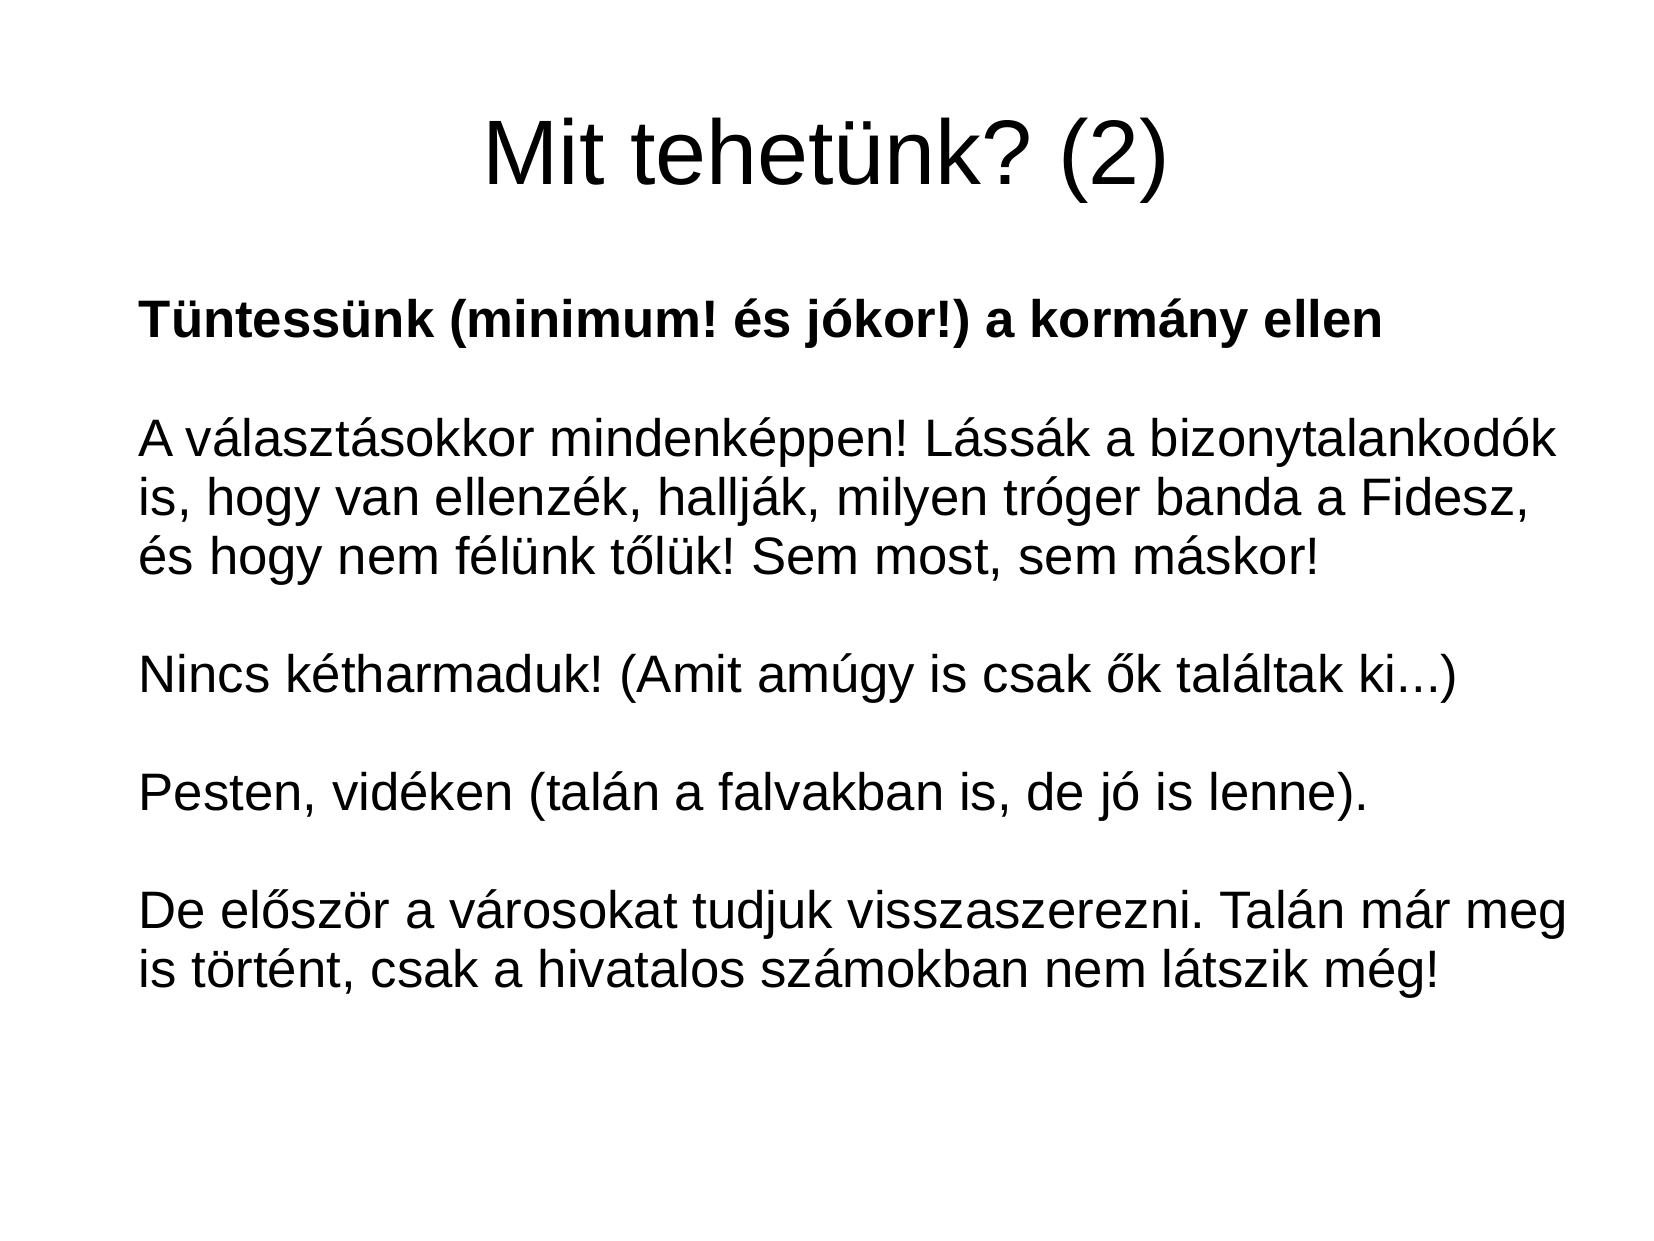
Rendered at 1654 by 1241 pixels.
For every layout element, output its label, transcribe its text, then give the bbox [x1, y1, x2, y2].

title Mit tehetünk? (2) [82, 49, 1571, 257]
list Tüntessünk (minimum! és jókor!) a kormány ellen A választásokkor mindenképpen! Lássák a bizonytalankodók is, hogy van ellenzék, hallják, milyen tróger banda a Fidesz, és hogy nem félünk tőlük! Sem most, sem máskor! Nincs kétharmaduk! (Amit amúgy is csak ők találtak ki...) Pesten, vidéken (talán a falvakban is, de jó is lenne). De először a városokat tudjuk visszaszerezni. Talán már meg is történt, csak a hivatalos számokban nem látszik még! [82, 290, 1571, 1010]
